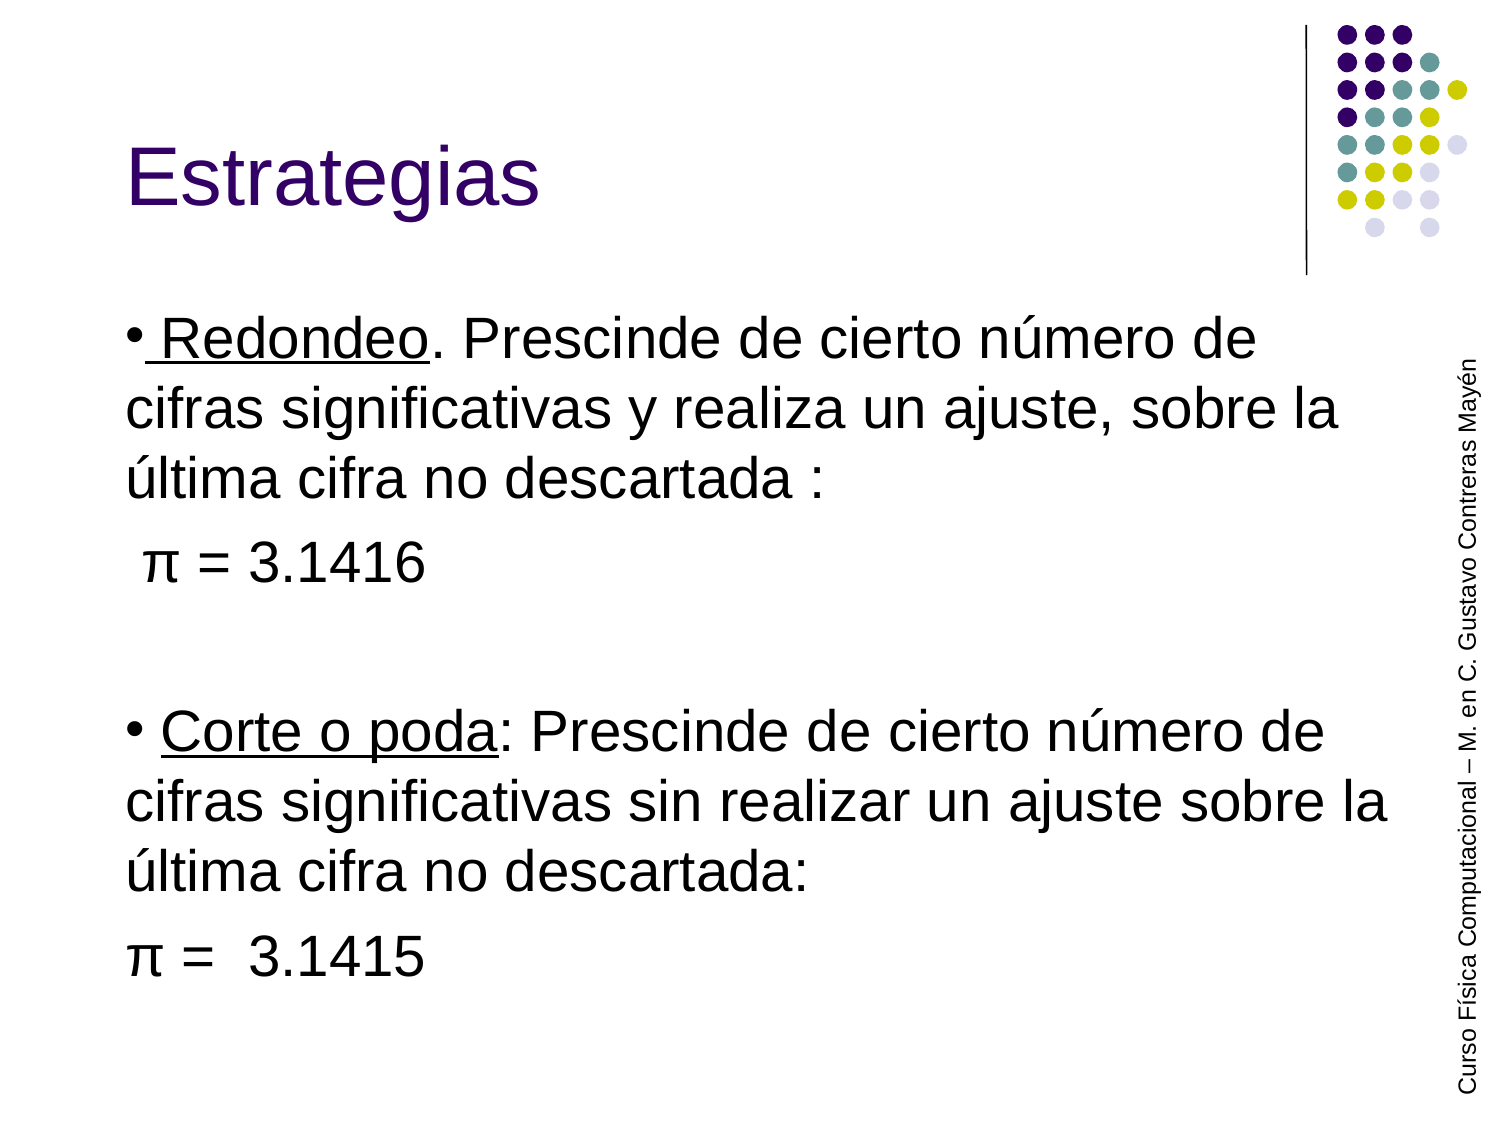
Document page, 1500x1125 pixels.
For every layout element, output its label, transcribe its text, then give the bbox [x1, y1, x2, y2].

text_box Redondeo. Prescinde de cierto número de cifras significativas y realiza un ajuste, sobre la última cifra no descartada : π = 3.1416 Corte o poda: Prescinde de cierto número de cifras significativas sin realizar un ajuste sobre la última cifra no descartada: π = 3.1415 [110, 292, 1416, 1079]
text_box Estrategias [110, 41, 1392, 231]
